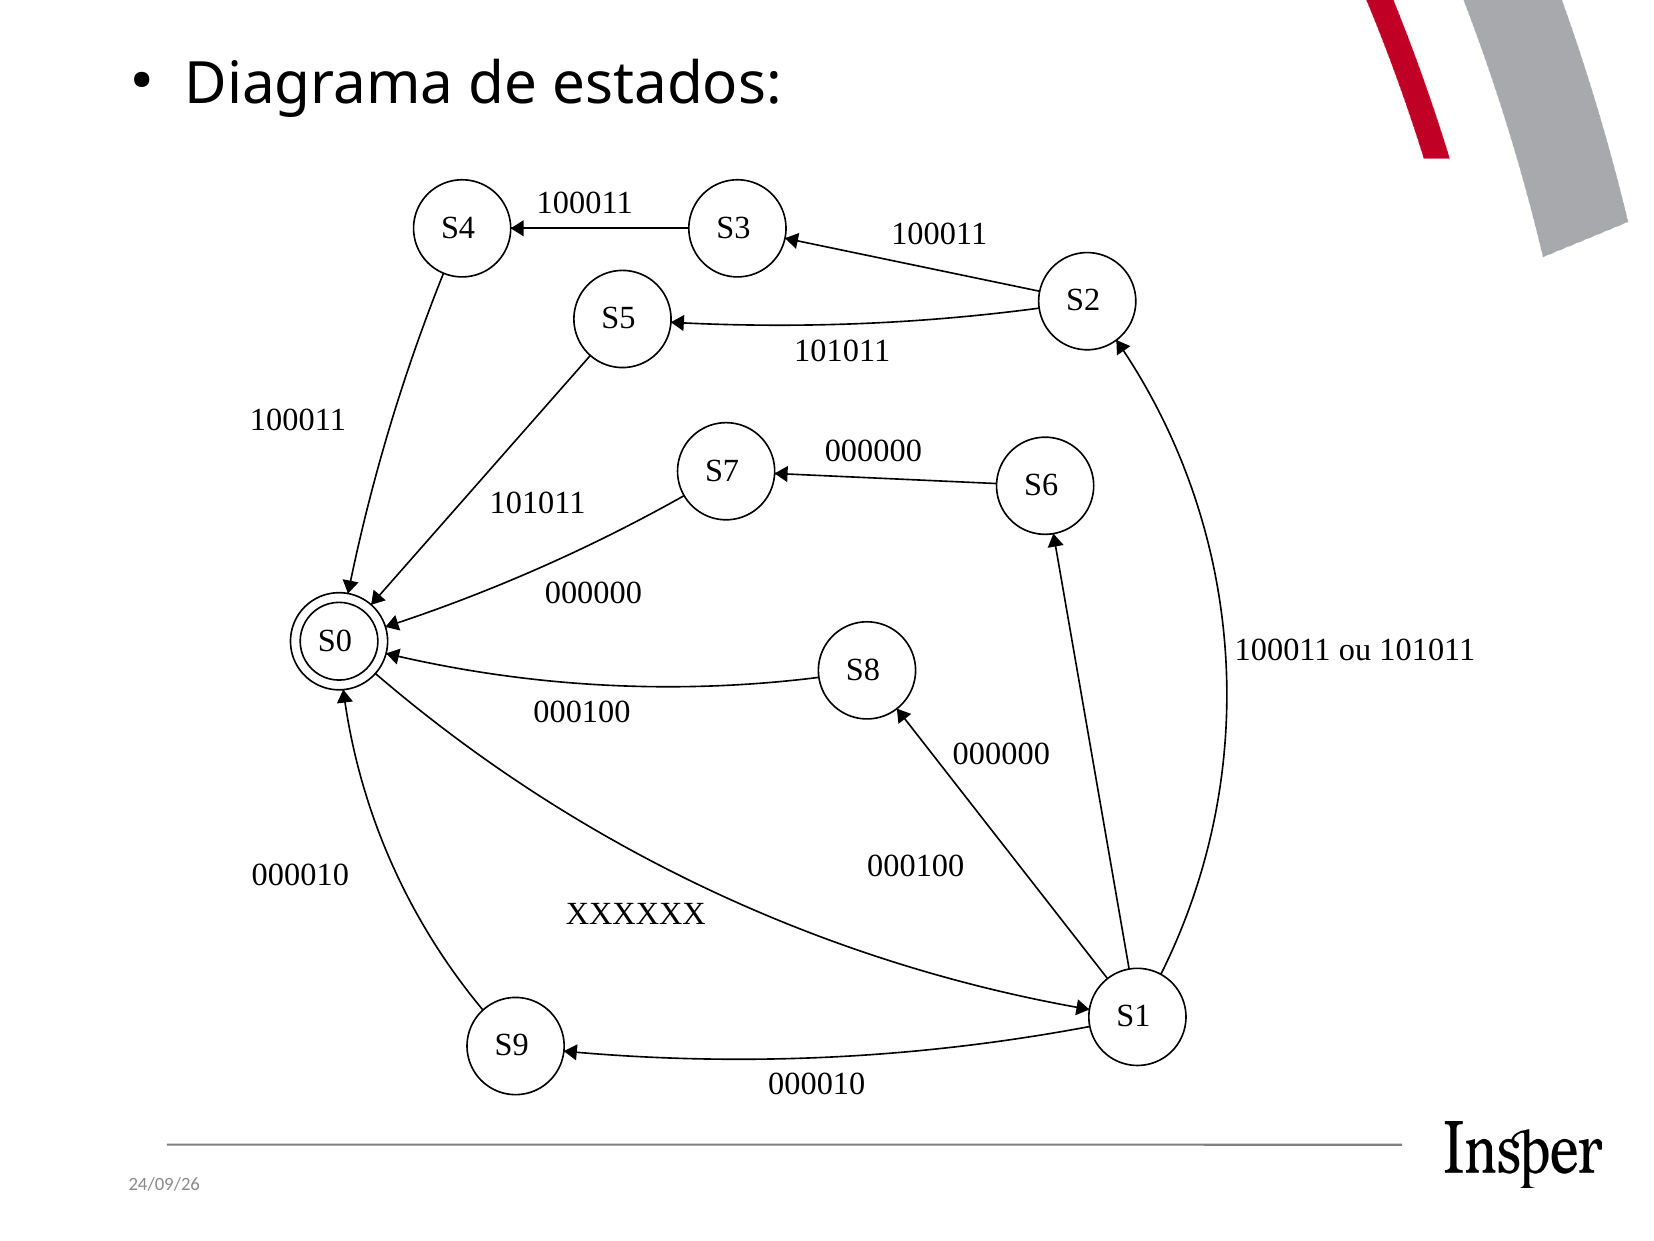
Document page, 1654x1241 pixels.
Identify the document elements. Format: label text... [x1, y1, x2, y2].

list Diagrama de estados: [113, 53, 1540, 1134]
picture [211, 161, 1509, 1136]
